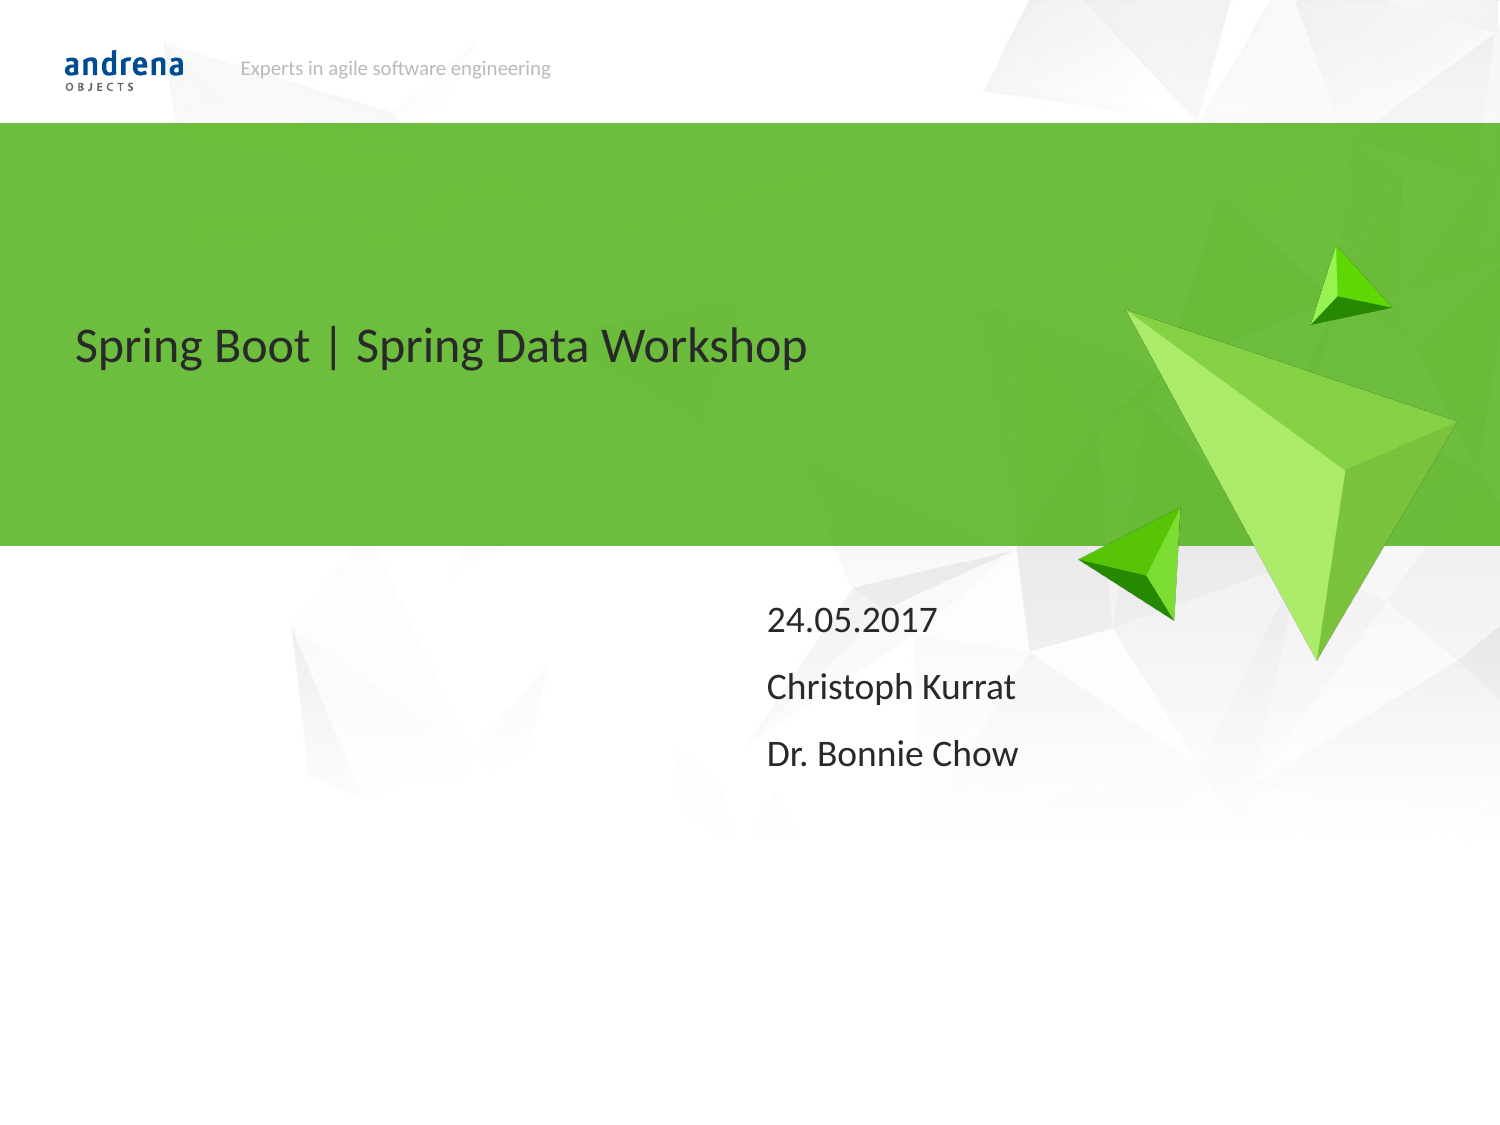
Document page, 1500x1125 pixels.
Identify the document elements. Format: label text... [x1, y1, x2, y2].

picture [0, 0, 1500, 1125]
title Spring Boot | Spring Data Workshop [75, 285, 1425, 415]
list 24.05.2017 Christoph Kurrat Dr. Bonnie Chow [766, 604, 1426, 916]
